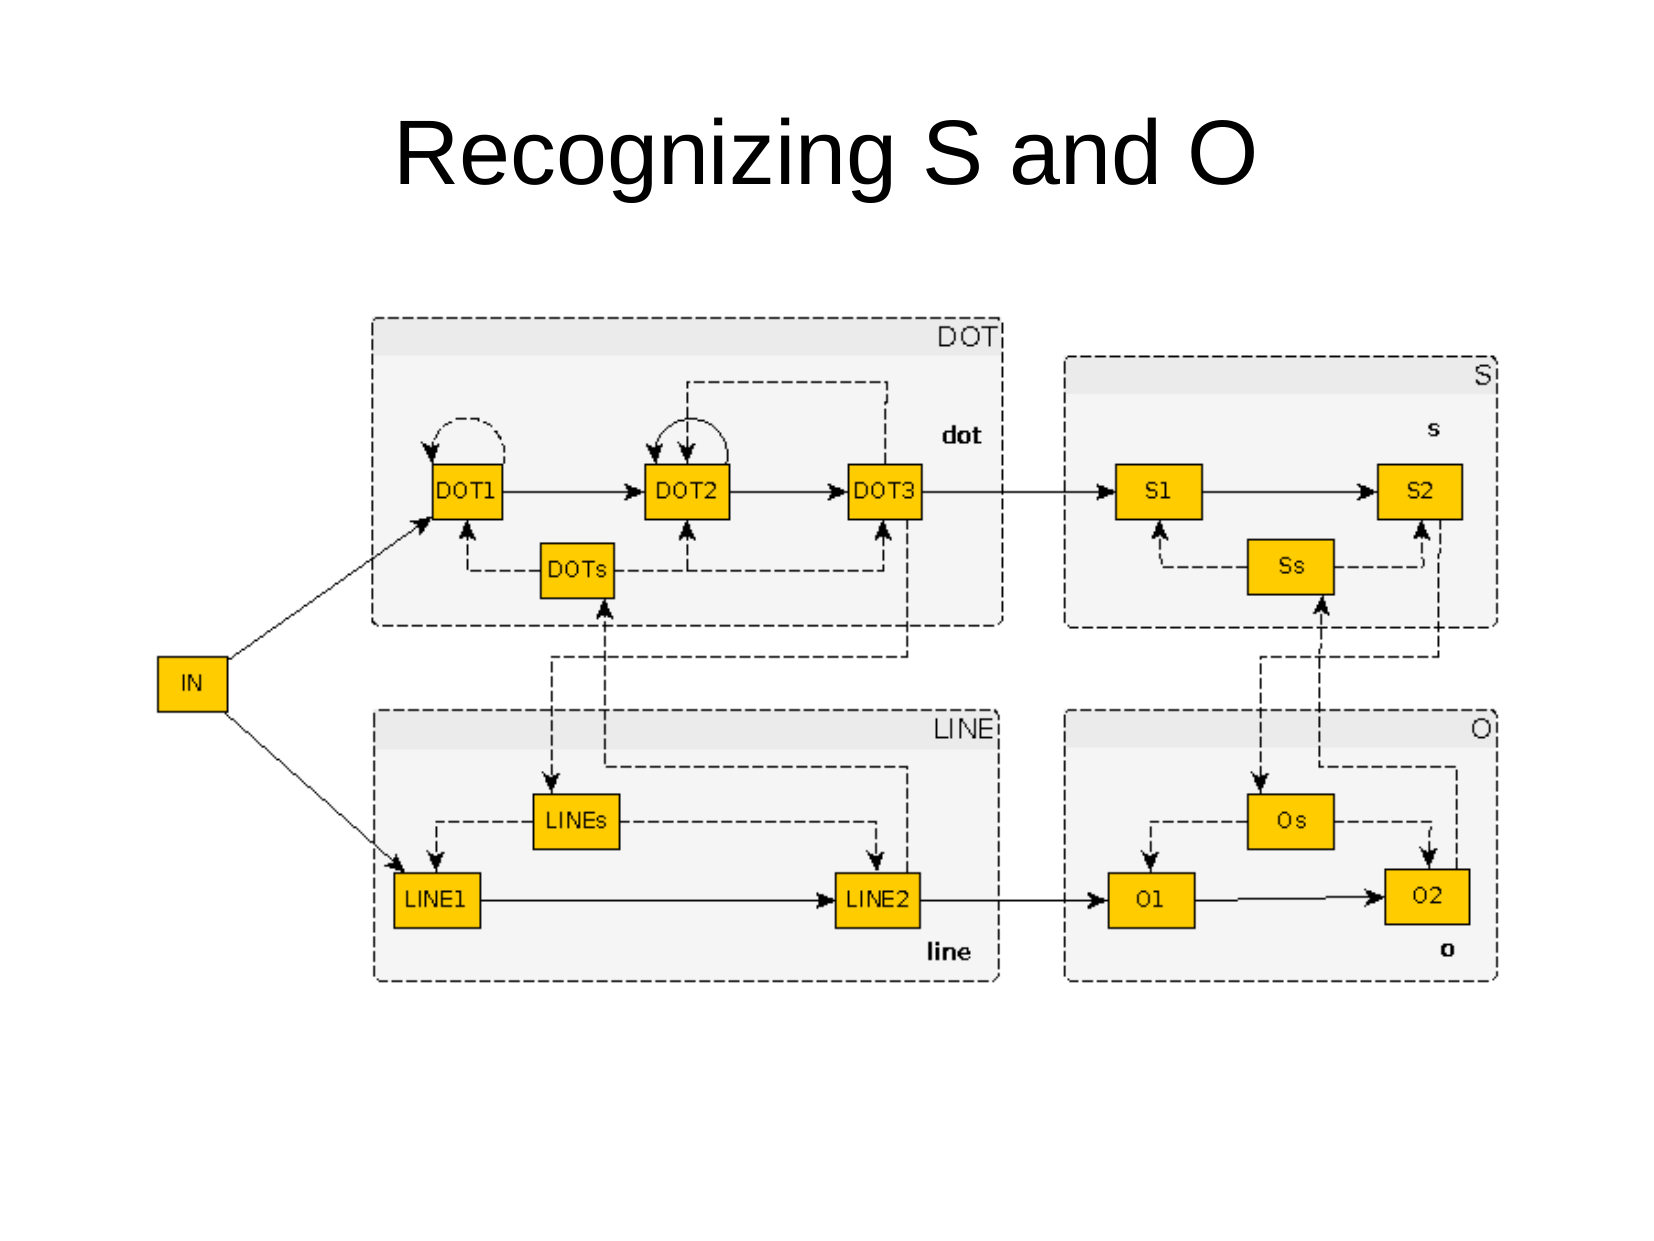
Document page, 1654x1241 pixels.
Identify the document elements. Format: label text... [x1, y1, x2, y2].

title Recognizing S and O [82, 49, 1571, 257]
picture [130, 290, 1524, 1010]
